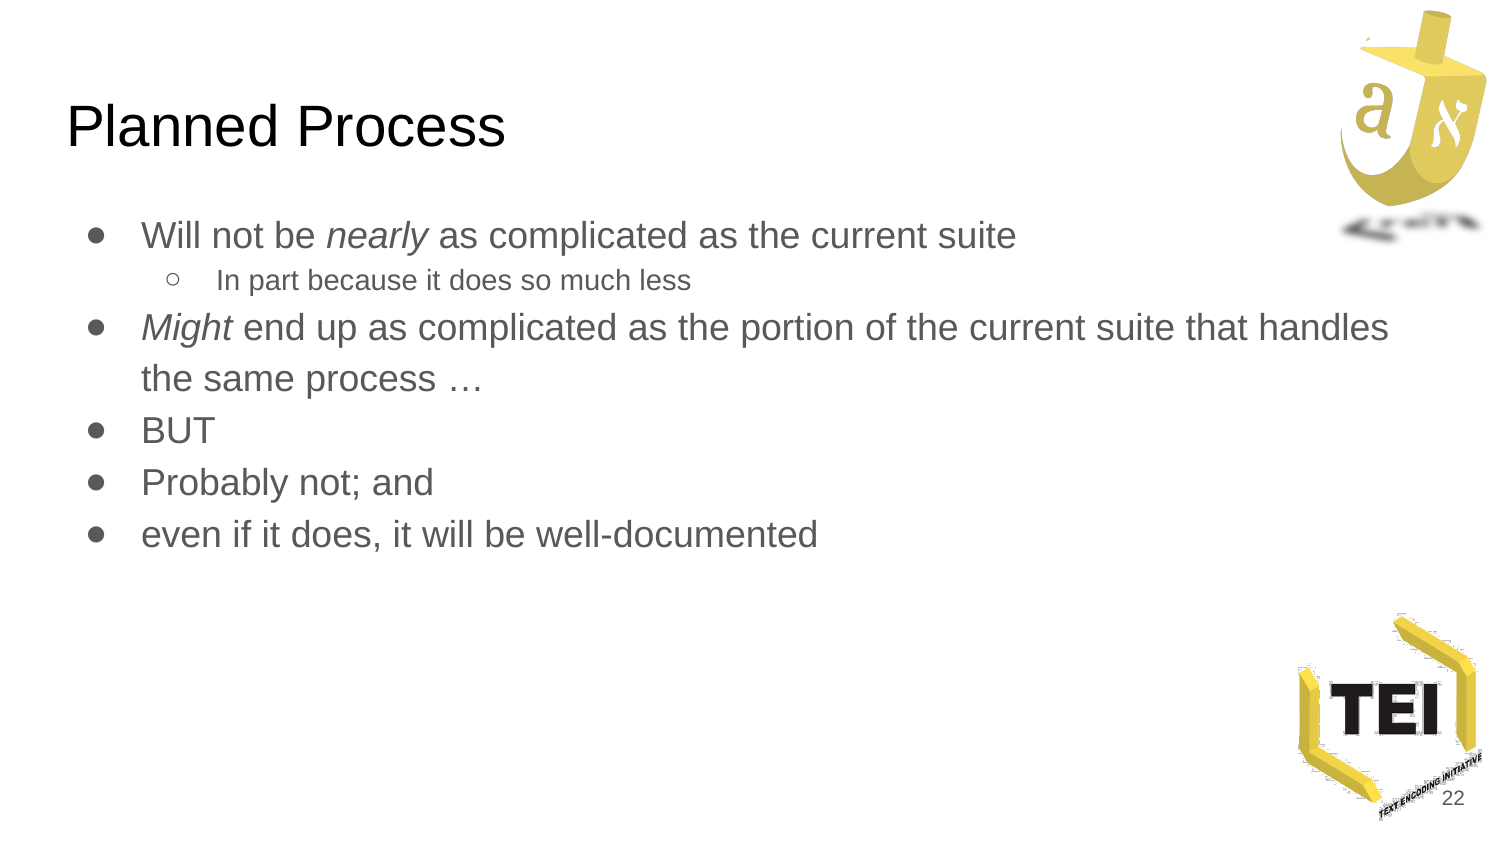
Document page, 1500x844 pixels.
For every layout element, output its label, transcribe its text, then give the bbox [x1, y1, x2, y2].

picture [1324, 0, 1497, 250]
list Will not be nearly as complicated as the current suite In part because it does so much less Might end up as complicated as the portion of the current suite that handles the same process … BUT Probably not; and even if it does, it will be well-documented [51, 189, 1449, 750]
picture [1275, 604, 1500, 830]
slide_number <number> [1389, 764, 1480, 830]
title Planned Process [51, 72, 1449, 167]
